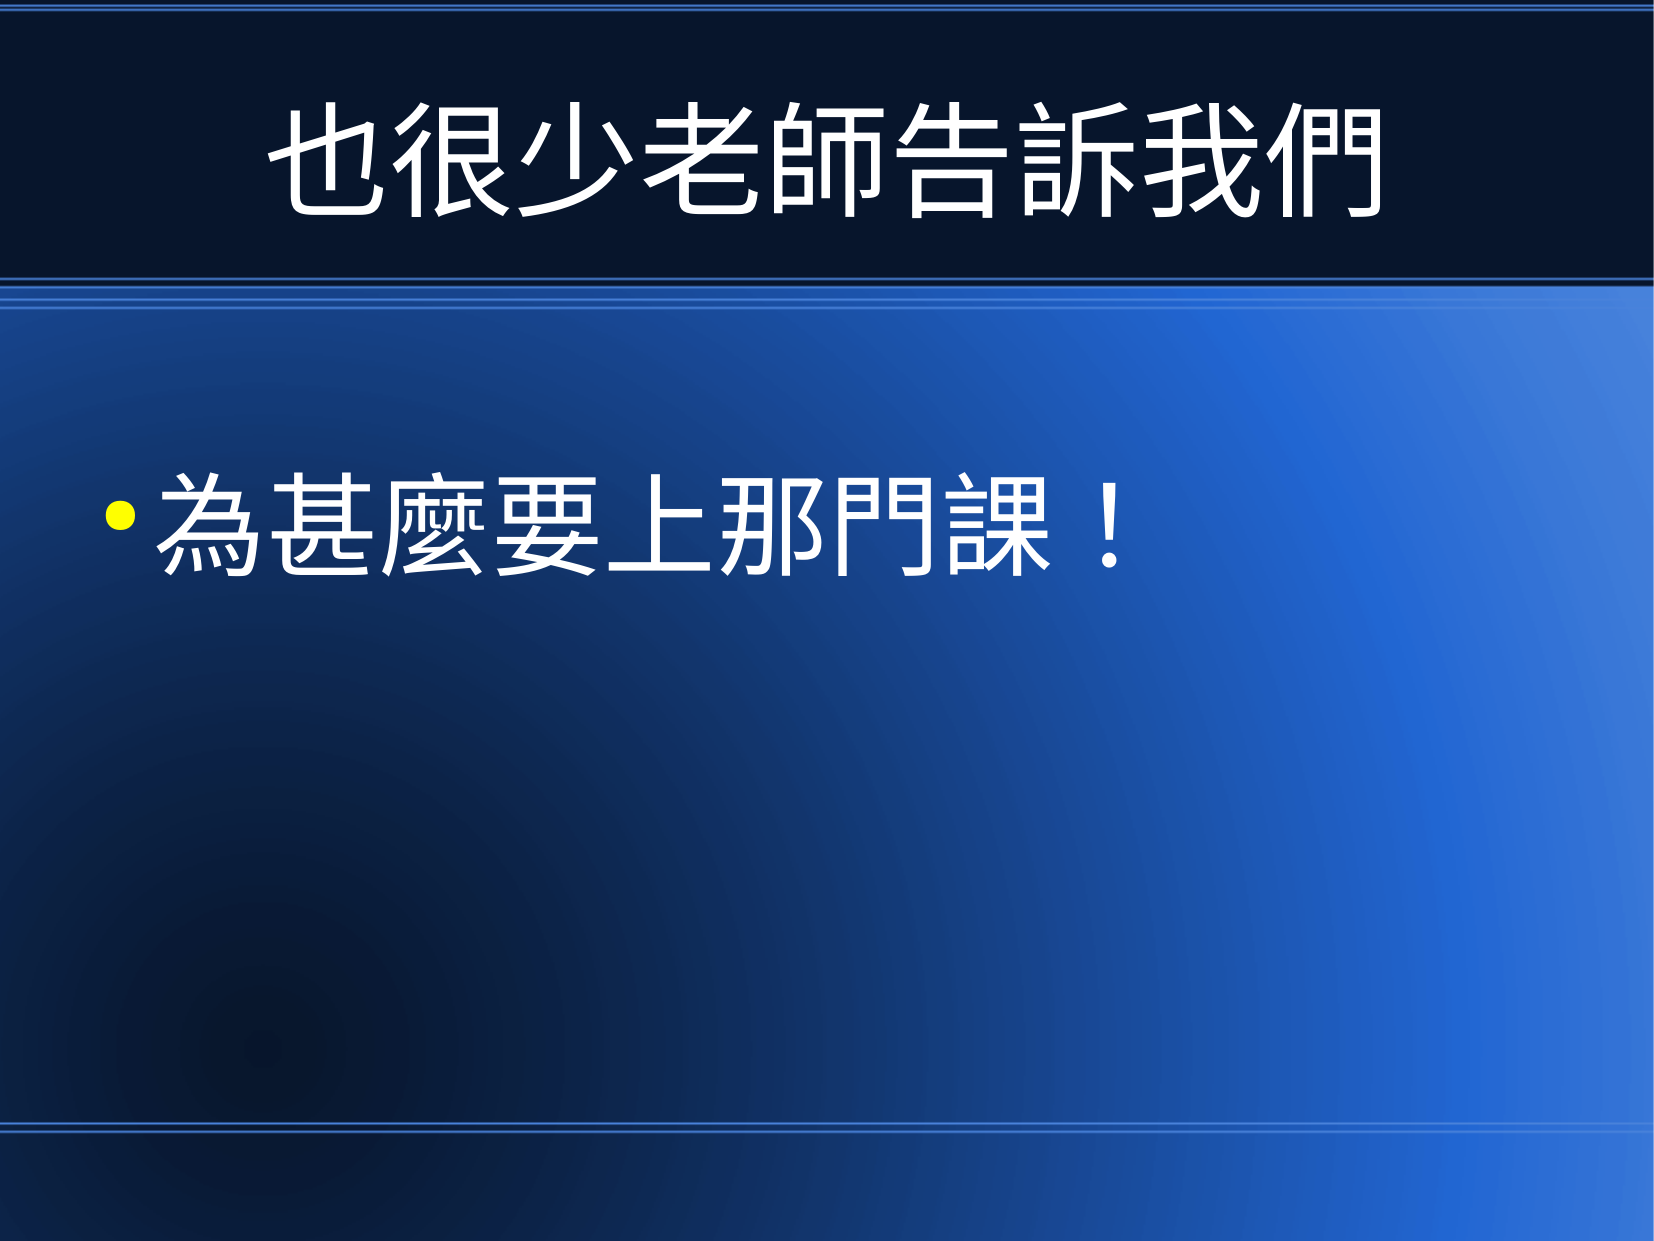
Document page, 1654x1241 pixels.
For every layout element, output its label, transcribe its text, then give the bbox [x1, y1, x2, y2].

title 也很少老師告訴我們 [82, 49, 1571, 257]
picture [0, 0, 1654, 1241]
list 為甚麼要上那門課！ [82, 355, 1571, 1241]
